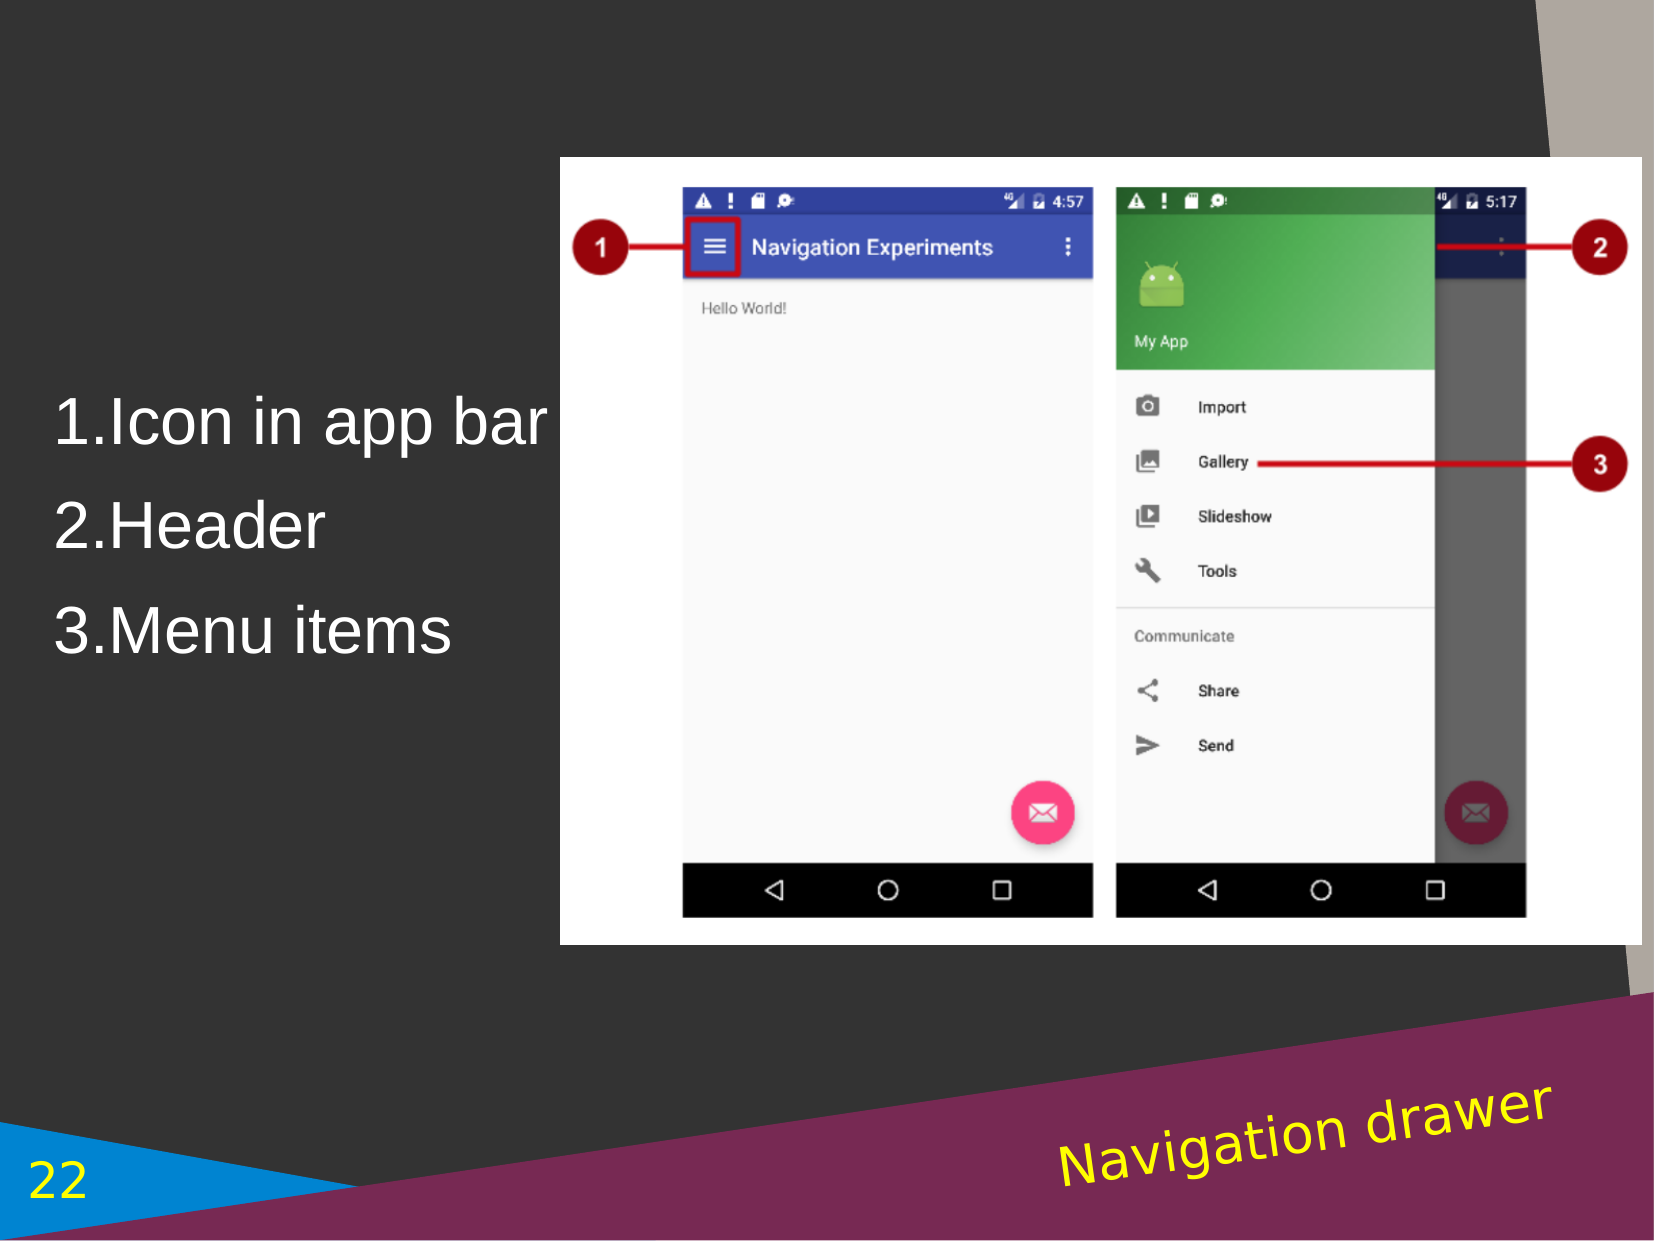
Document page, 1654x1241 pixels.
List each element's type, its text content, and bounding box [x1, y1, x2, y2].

title Navigation drawer [956, 995, 1654, 1241]
picture [560, 157, 1642, 945]
list Icon in app bar Header Menu items [35, 59, 556, 993]
